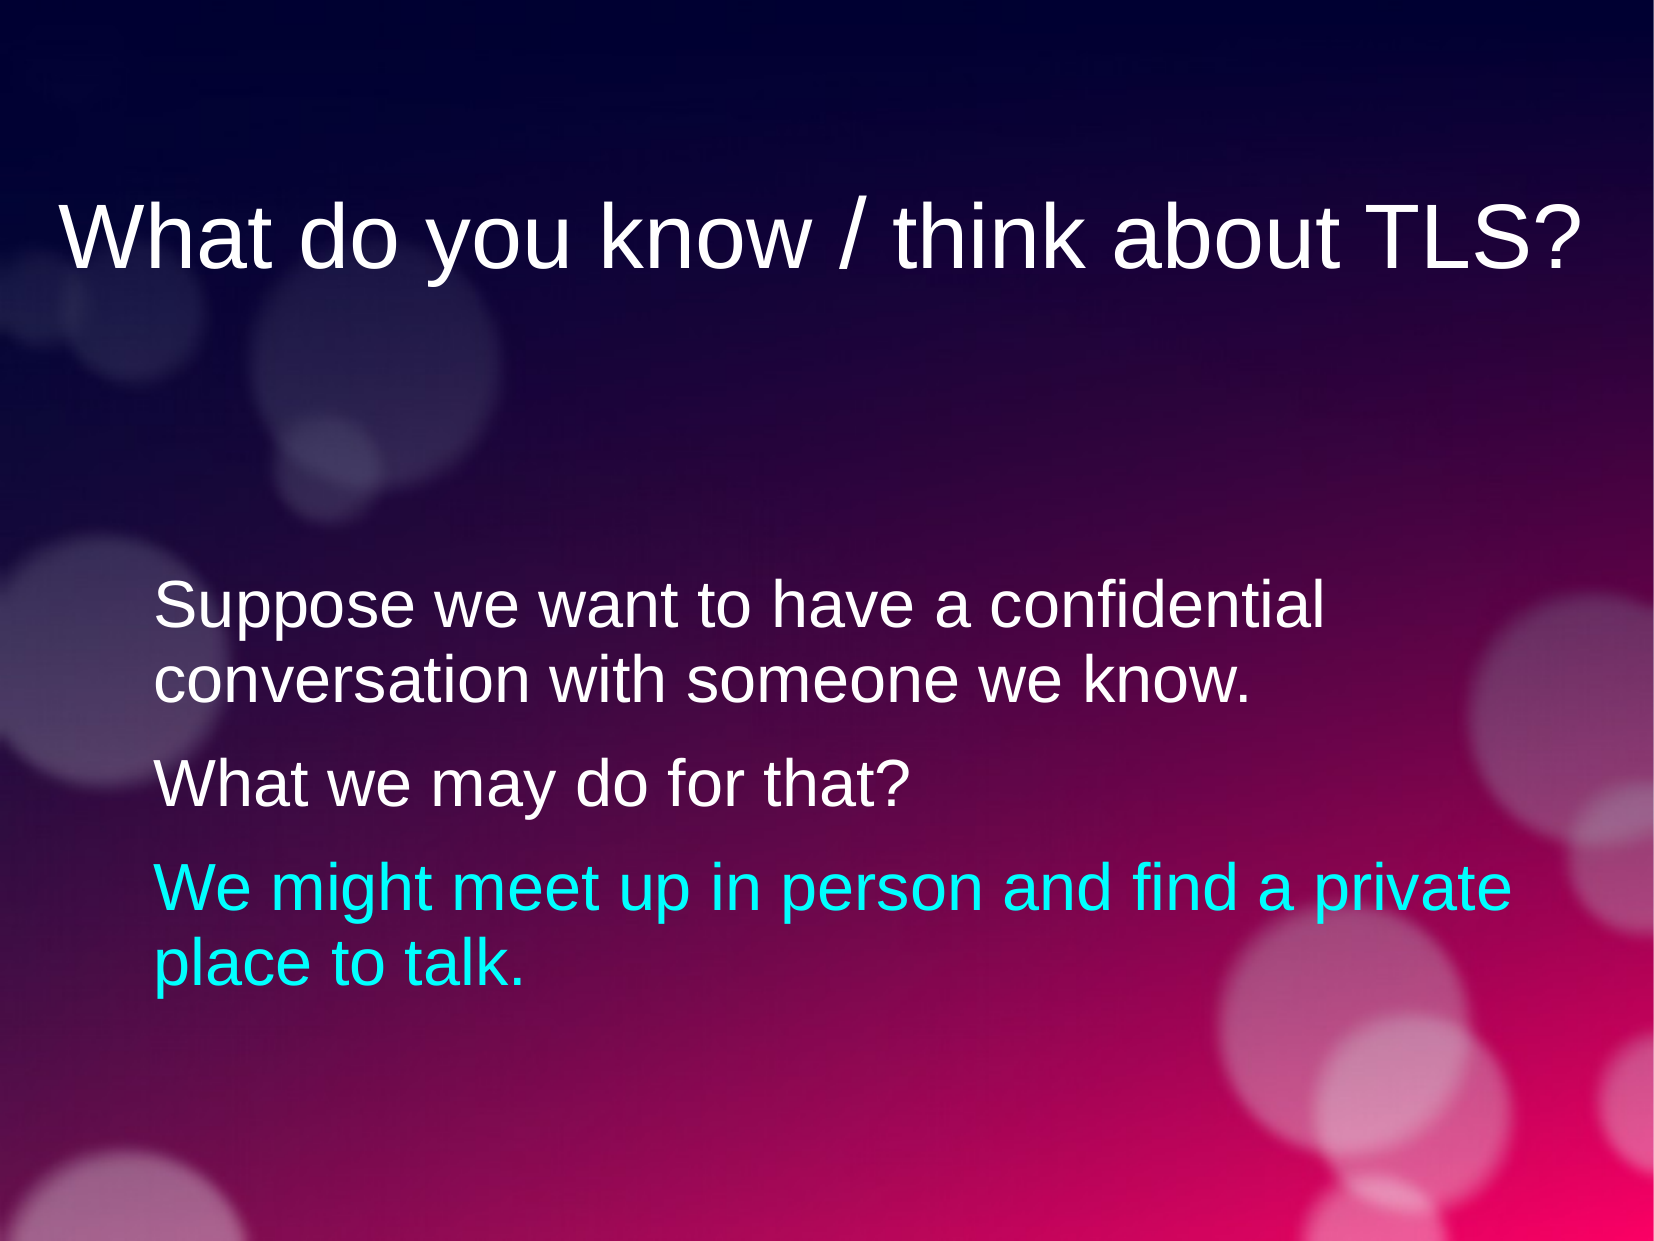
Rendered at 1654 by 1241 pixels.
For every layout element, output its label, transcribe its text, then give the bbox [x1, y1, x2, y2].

picture [0, 0, 1654, 1241]
list Suppose we want to have a confidential conversation with someone we know. What we may do for that? We might meet up in person and find a private place to talk. [82, 566, 1571, 1010]
title What do you know / think about TLS? [59, 129, 1595, 338]
